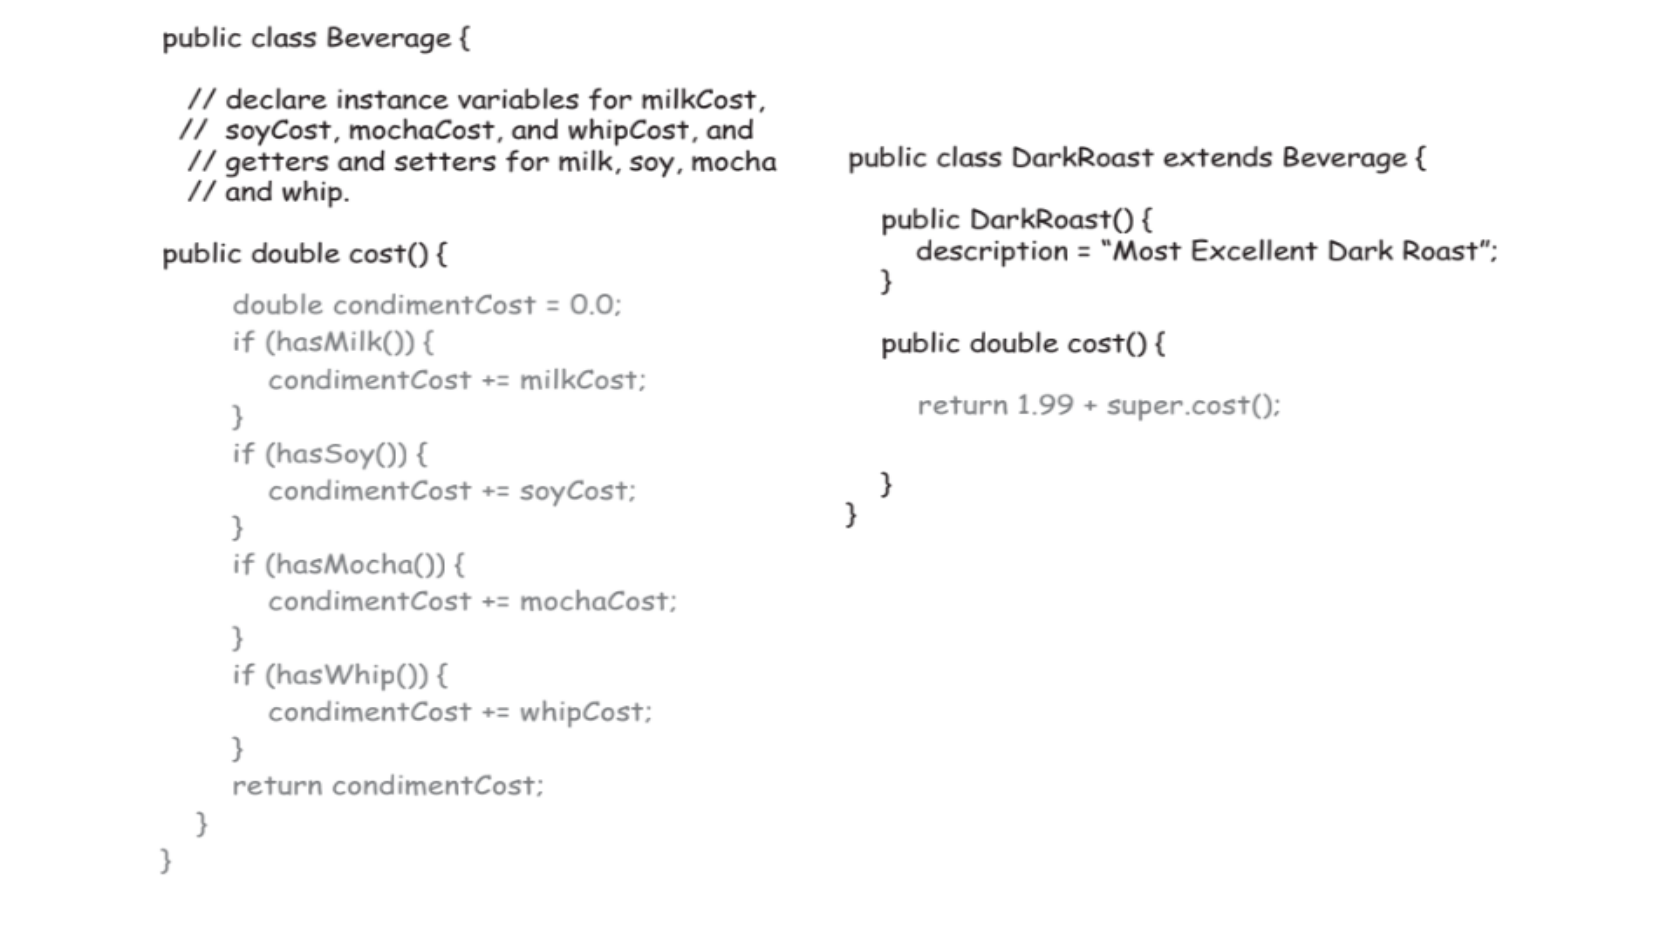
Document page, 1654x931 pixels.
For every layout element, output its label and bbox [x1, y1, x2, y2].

picture [150, 14, 1516, 901]
